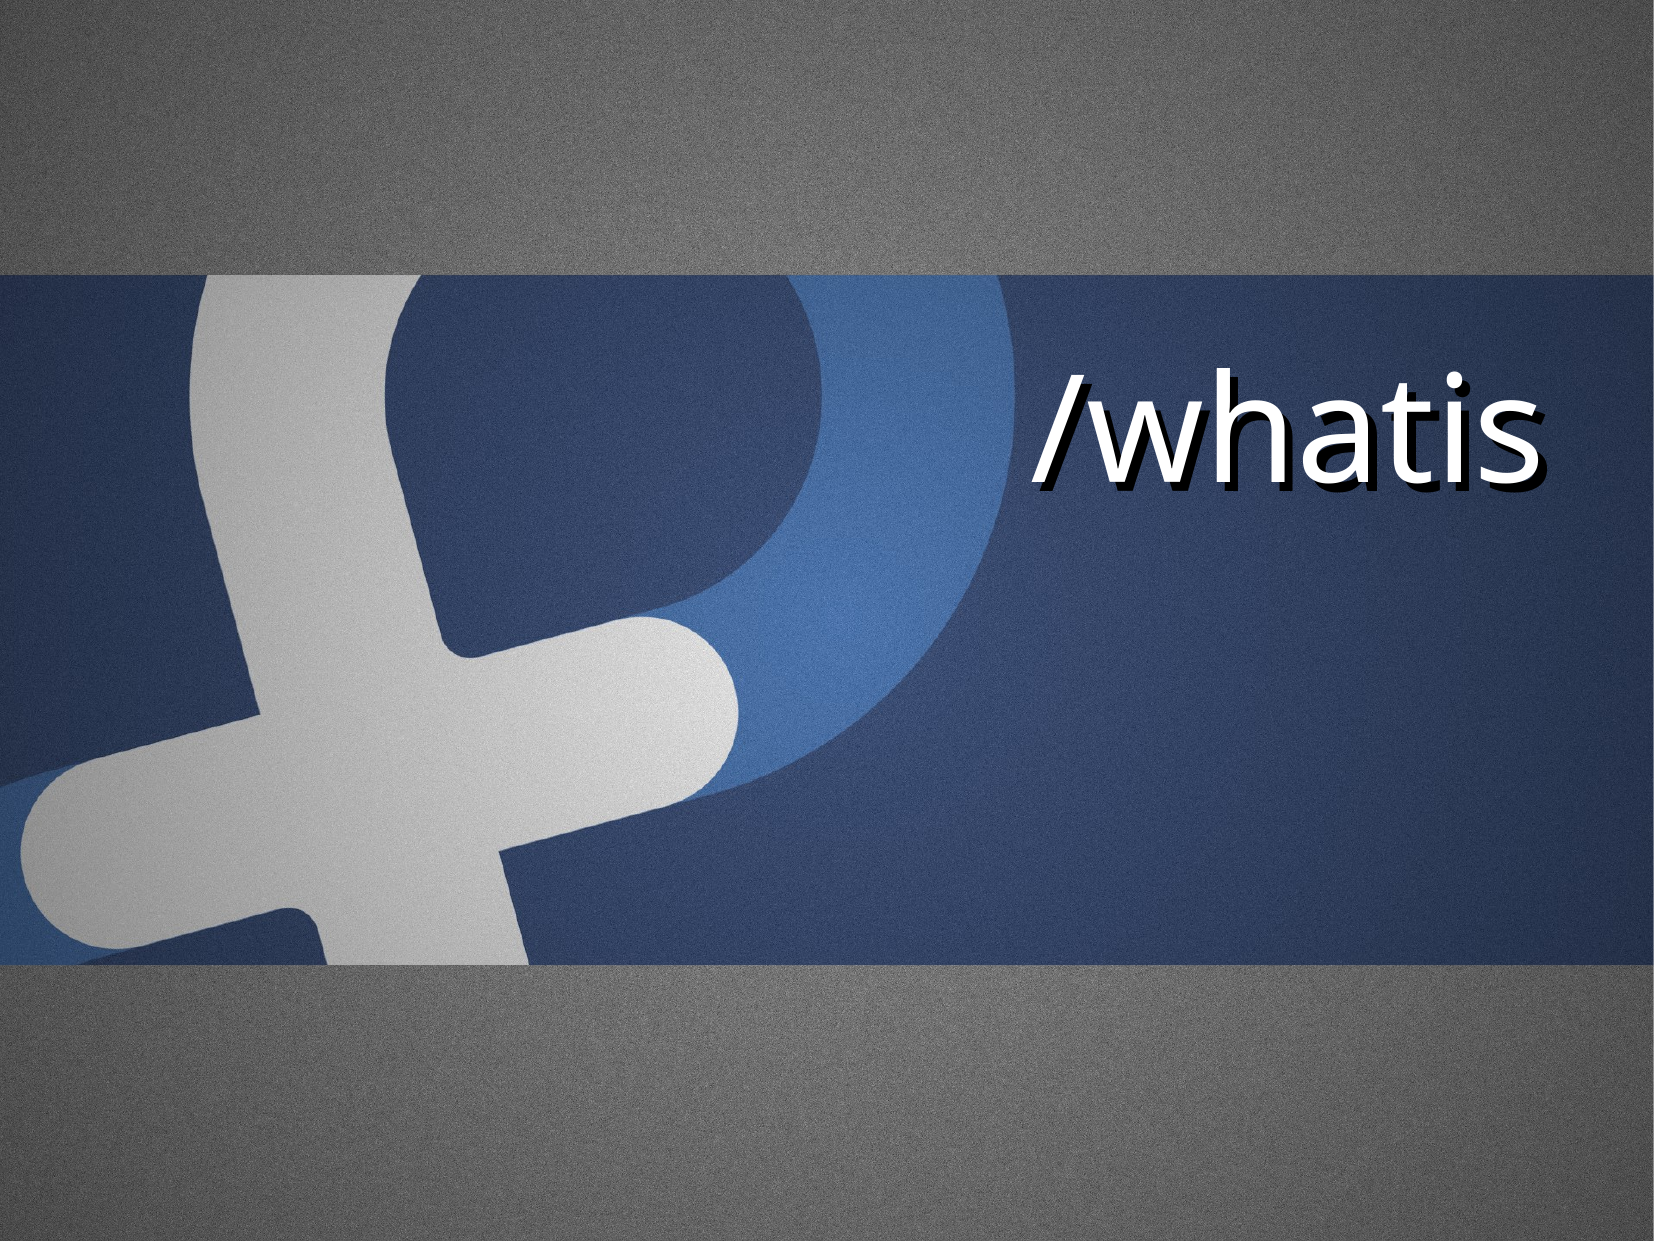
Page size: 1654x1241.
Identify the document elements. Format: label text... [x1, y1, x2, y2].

text_box /whatis [446, 315, 1561, 654]
picture [0, 0, 1654, 1241]
